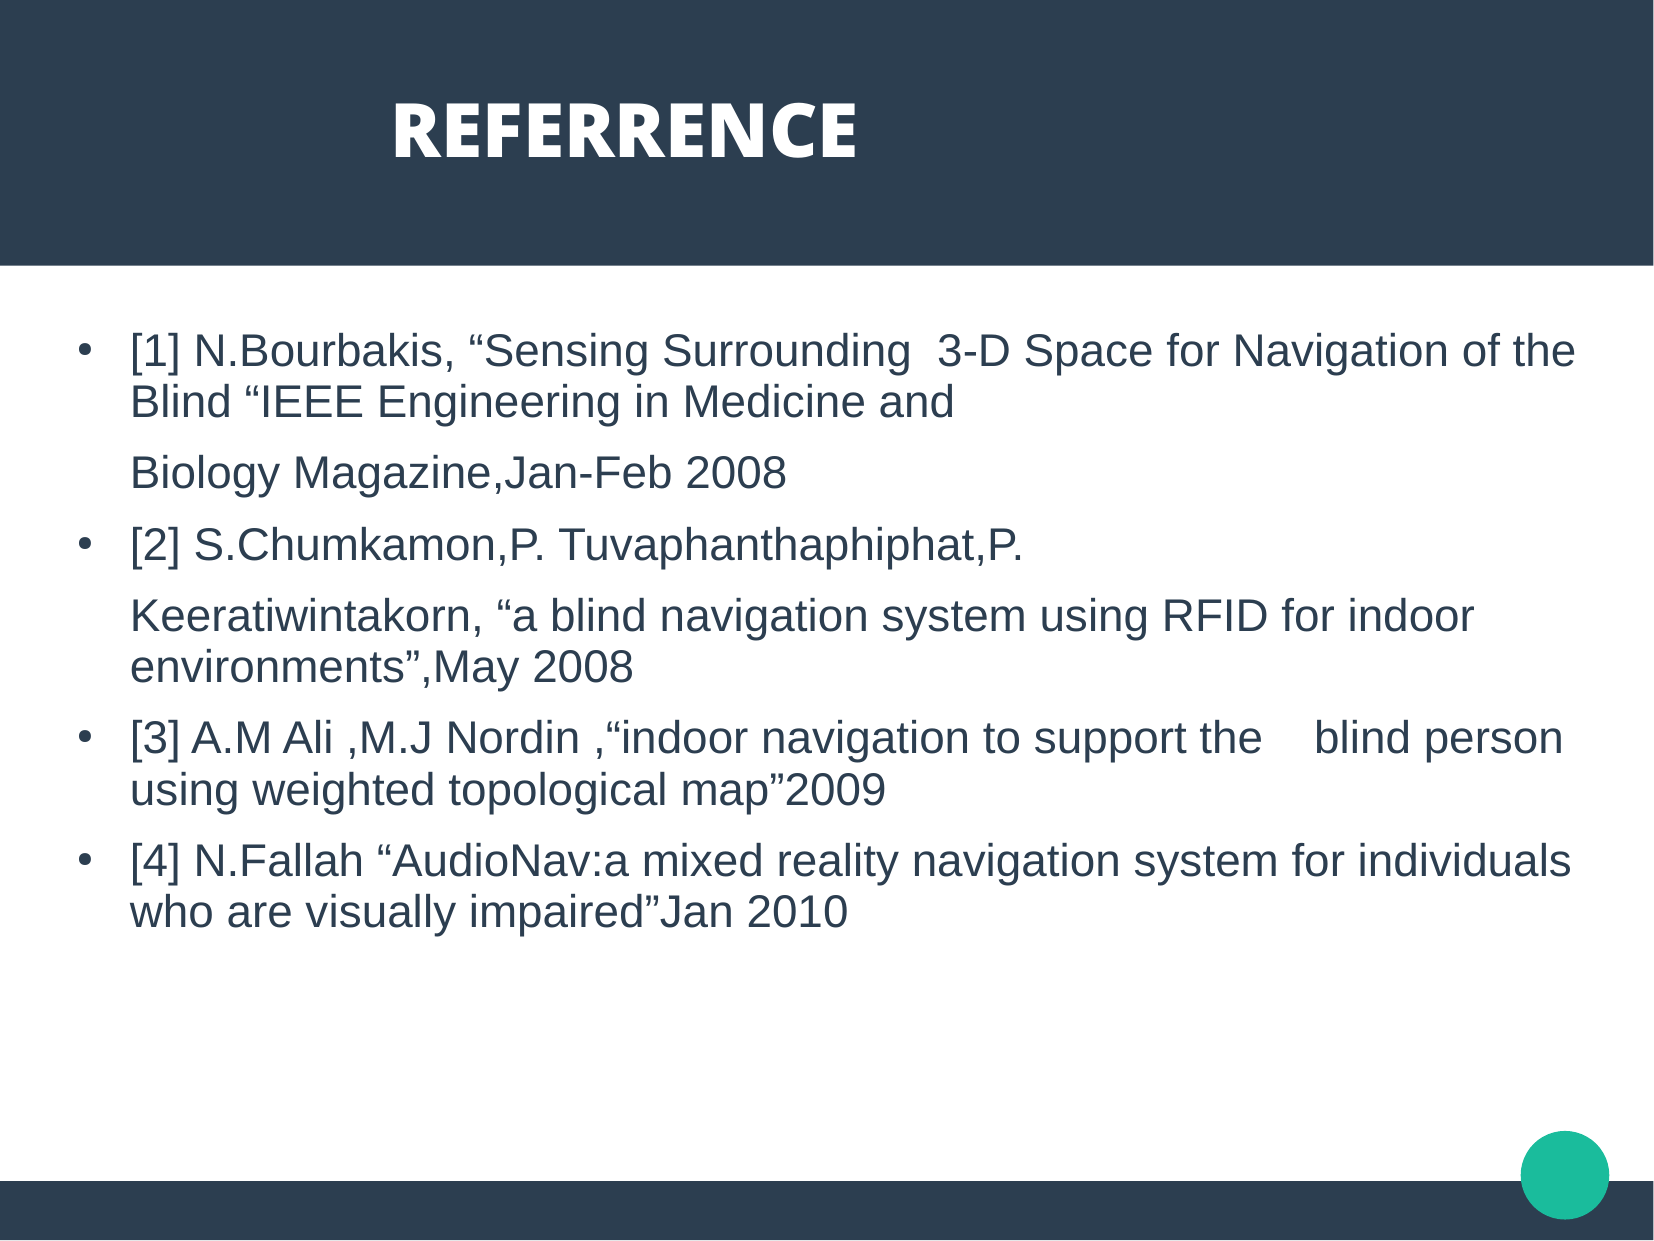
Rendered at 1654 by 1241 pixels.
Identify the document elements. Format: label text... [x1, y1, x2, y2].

title REFERRENCE [59, 49, 1595, 207]
list [1] N.Bourbakis, “Sensing Surrounding 3-D Space for Navigation of the Blind “IEEE Engineering in Medicine and Biology Magazine,Jan-Feb 2008 [2] S.Chumkamon,P. Tuvaphanthaphiphat,P. Keeratiwintakorn, “a blind navigation system using RFID for indoor environments”,May 2008 [3] A.M Ali ,M.J Nordin ,“indoor navigation to support the blind person using weighted topological map”2009 [4] N.Fallah “AudioNav:a mixed reality navigation system for individuals who are visually impaired”Jan 2010 [59, 324, 1595, 1152]
